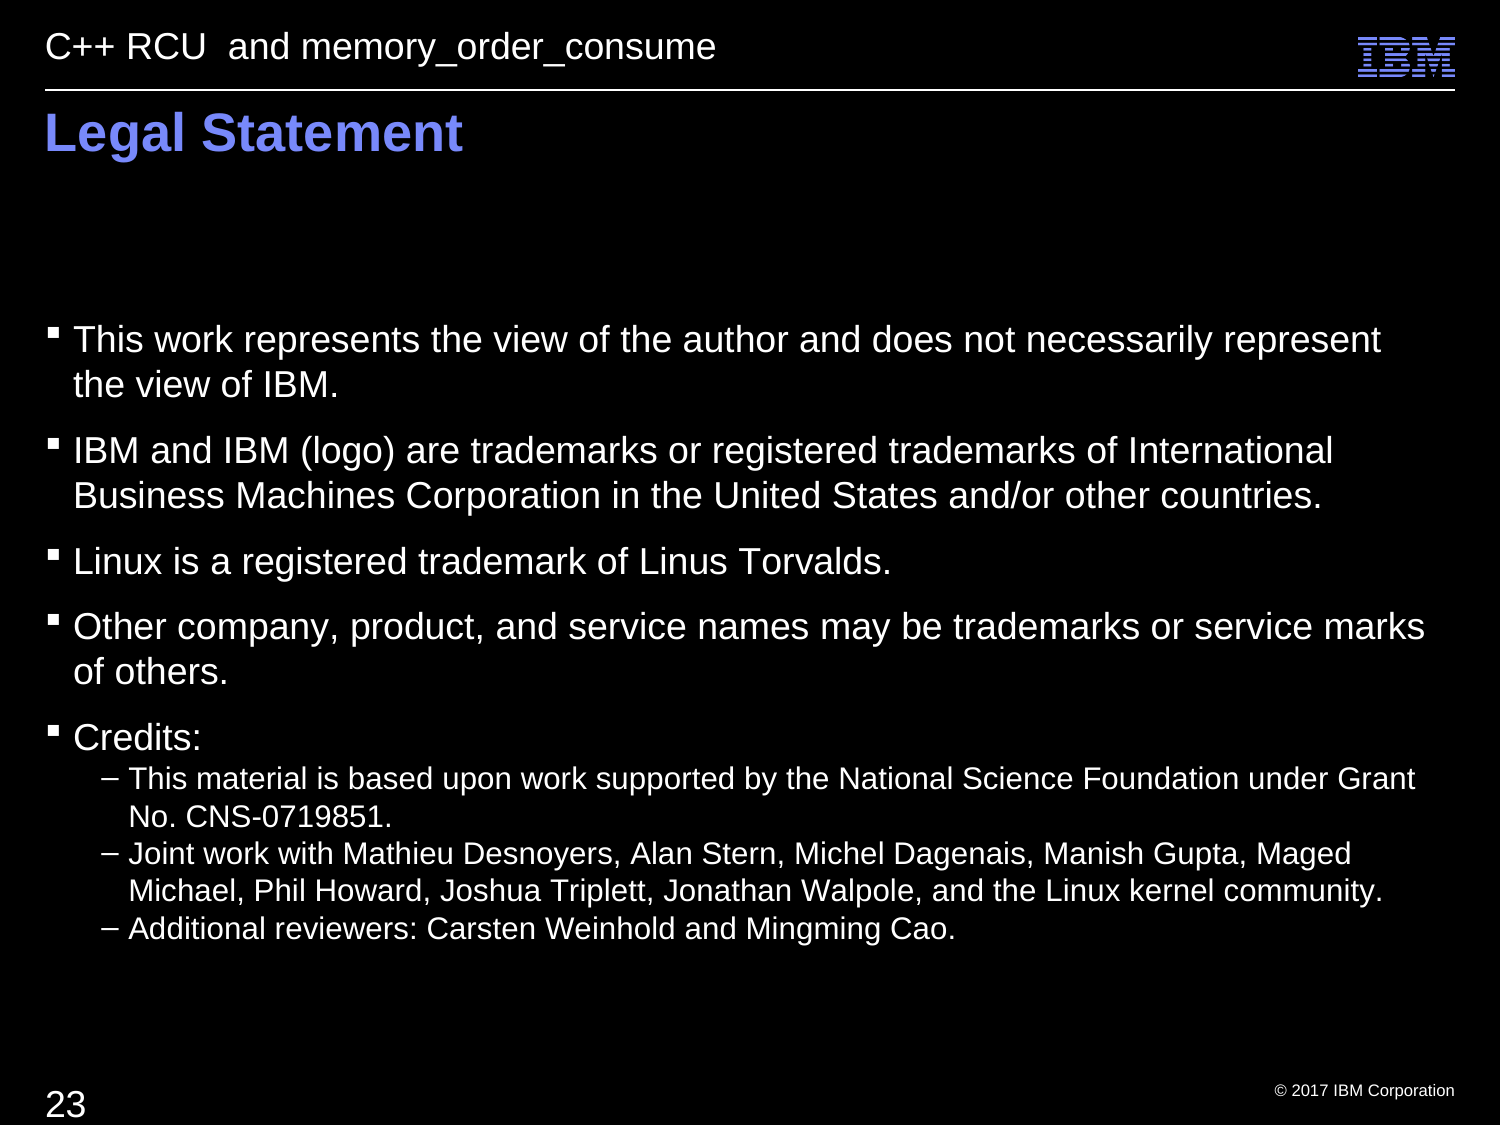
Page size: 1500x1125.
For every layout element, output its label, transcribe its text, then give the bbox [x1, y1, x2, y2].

title Legal Statement [29, 97, 1455, 203]
picture [1358, 37, 1455, 77]
list This work represents the view of the author and does not necessarily represent the view of IBM. IBM and IBM (logo) are trademarks or registered trademarks of International Business Machines Corporation in the United States and/or other countries. Linux is a registered trademark of Linus Torvalds. Other company, product, and service names may be trademarks or service marks of others. Credits: This material is based upon work supported by the National Science Foundation under Grant No. CNS-0719851. Joint work with Mathieu Desnoyers, Alan Stern, Michel Dagenais, Manish Gupta, Maged Michael, Phil Howard, Joshua Triplett, Jonathan Walpole, and the Linux kernel community. Additional reviewers: Carsten Weinhold and Mingming Cao. [29, 307, 1455, 961]
